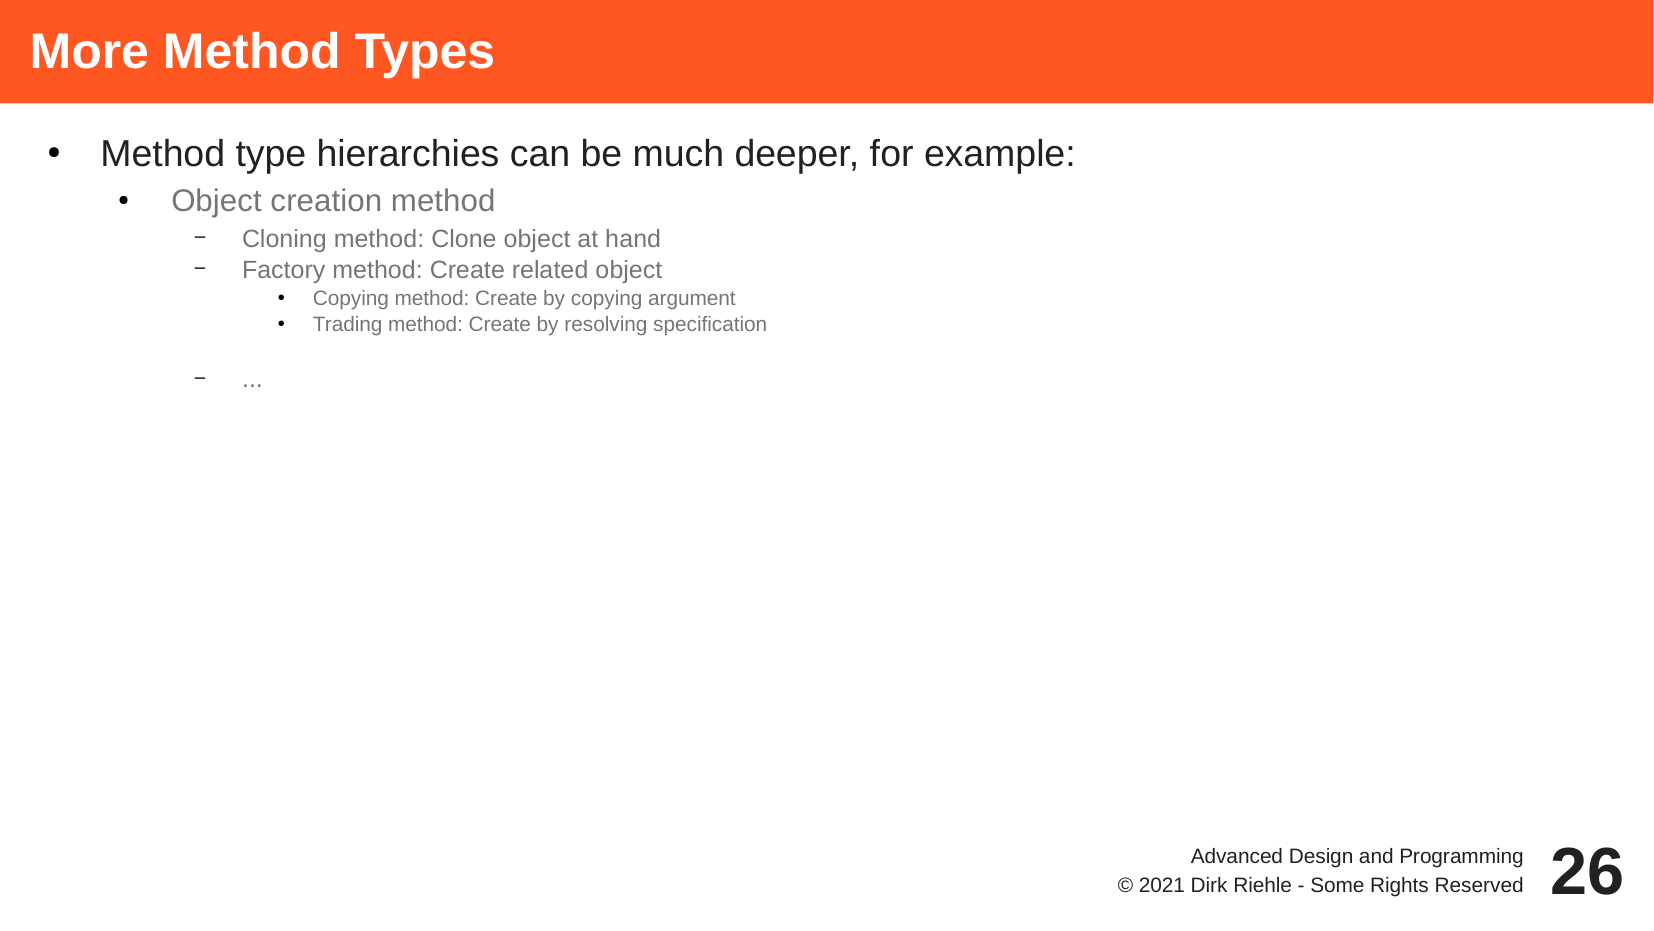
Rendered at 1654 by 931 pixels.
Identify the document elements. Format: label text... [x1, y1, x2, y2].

title More Method Types [0, 0, 1654, 104]
list Method type hierarchies can be much deeper, for example: Object creation method Cloning method: Clone object at hand Factory method: Create related object Copying method: Create by copying argument Trading method: Create by resolving specification ... [29, 132, 1625, 813]
